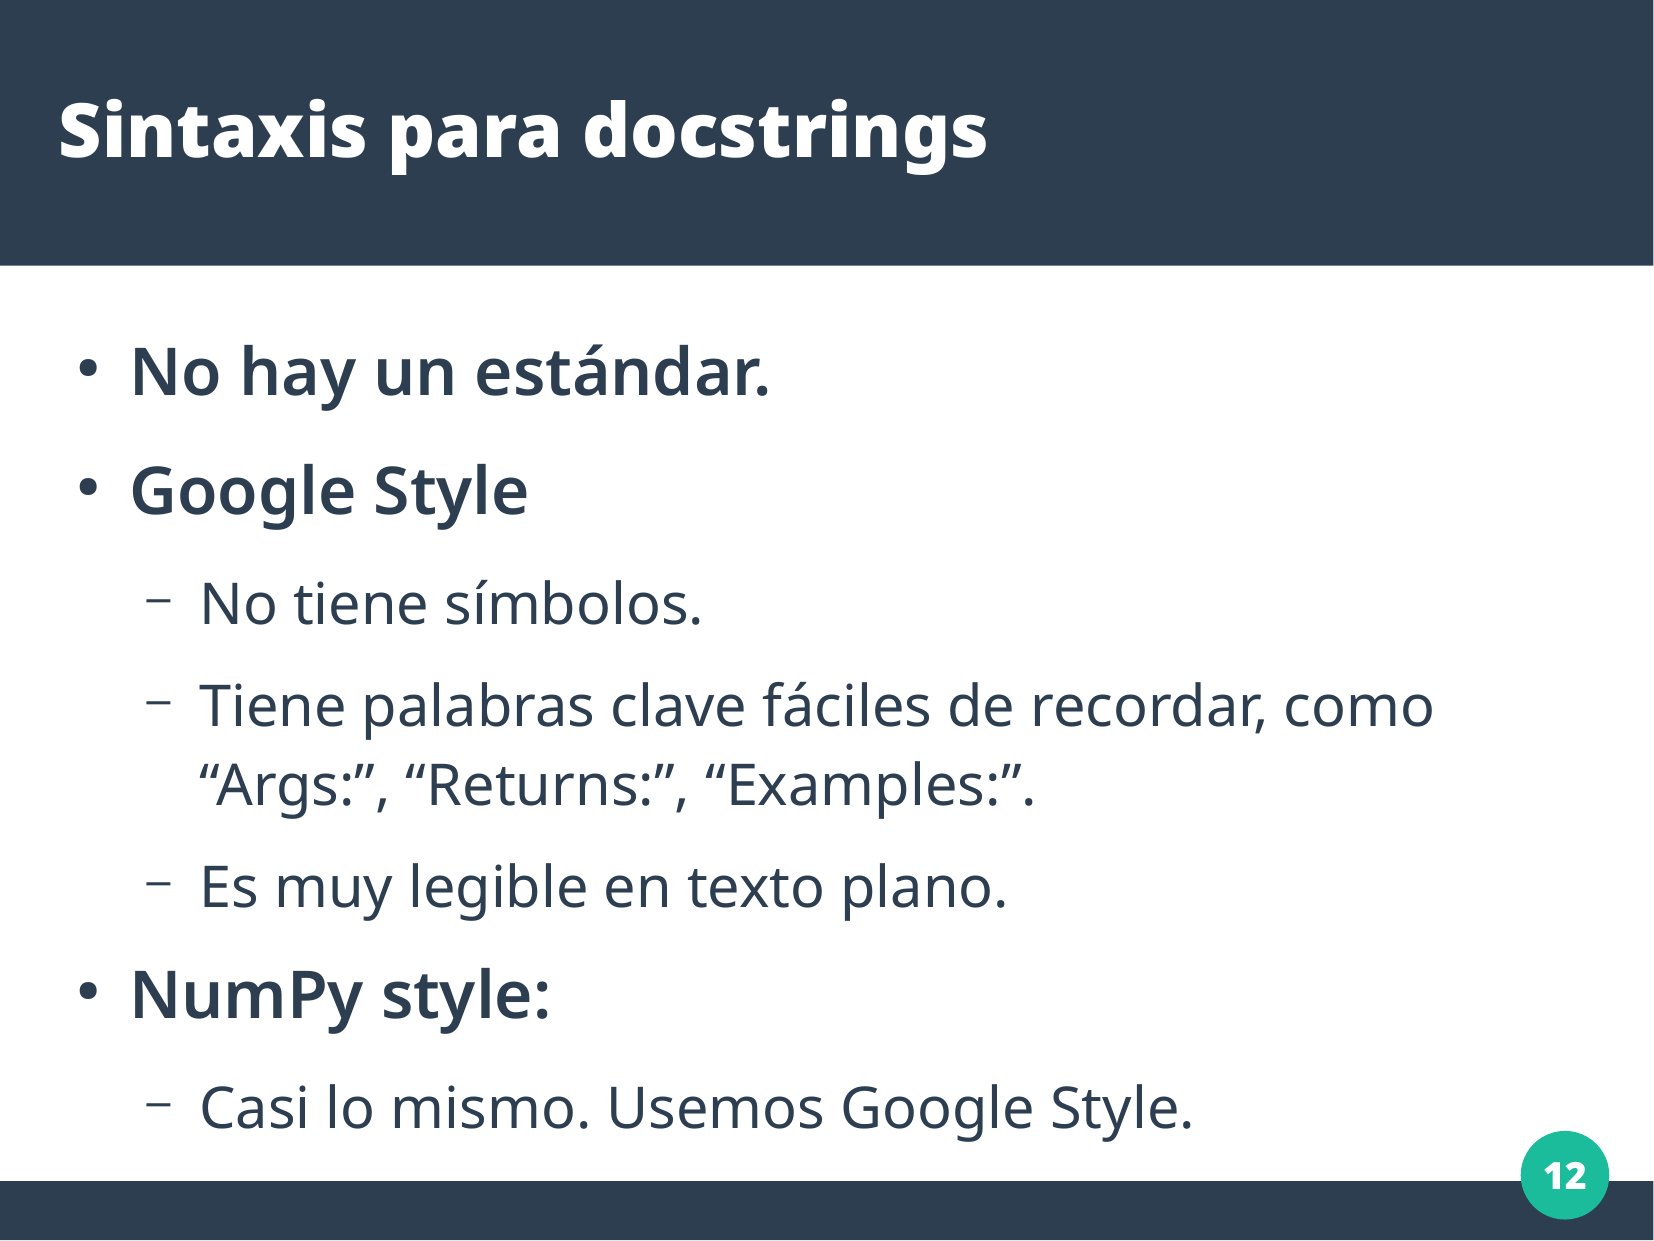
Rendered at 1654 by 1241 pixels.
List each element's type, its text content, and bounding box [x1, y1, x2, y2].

list No hay un estándar. Google Style No tiene símbolos. Tiene palabras clave fáciles de recordar, como “Args:”, “Returns:”, “Examples:”. Es muy legible en texto plano. NumPy style: Casi lo mismo. Usemos Google Style. [59, 324, 1595, 1152]
title Sintaxis para docstrings [59, 49, 1595, 207]
